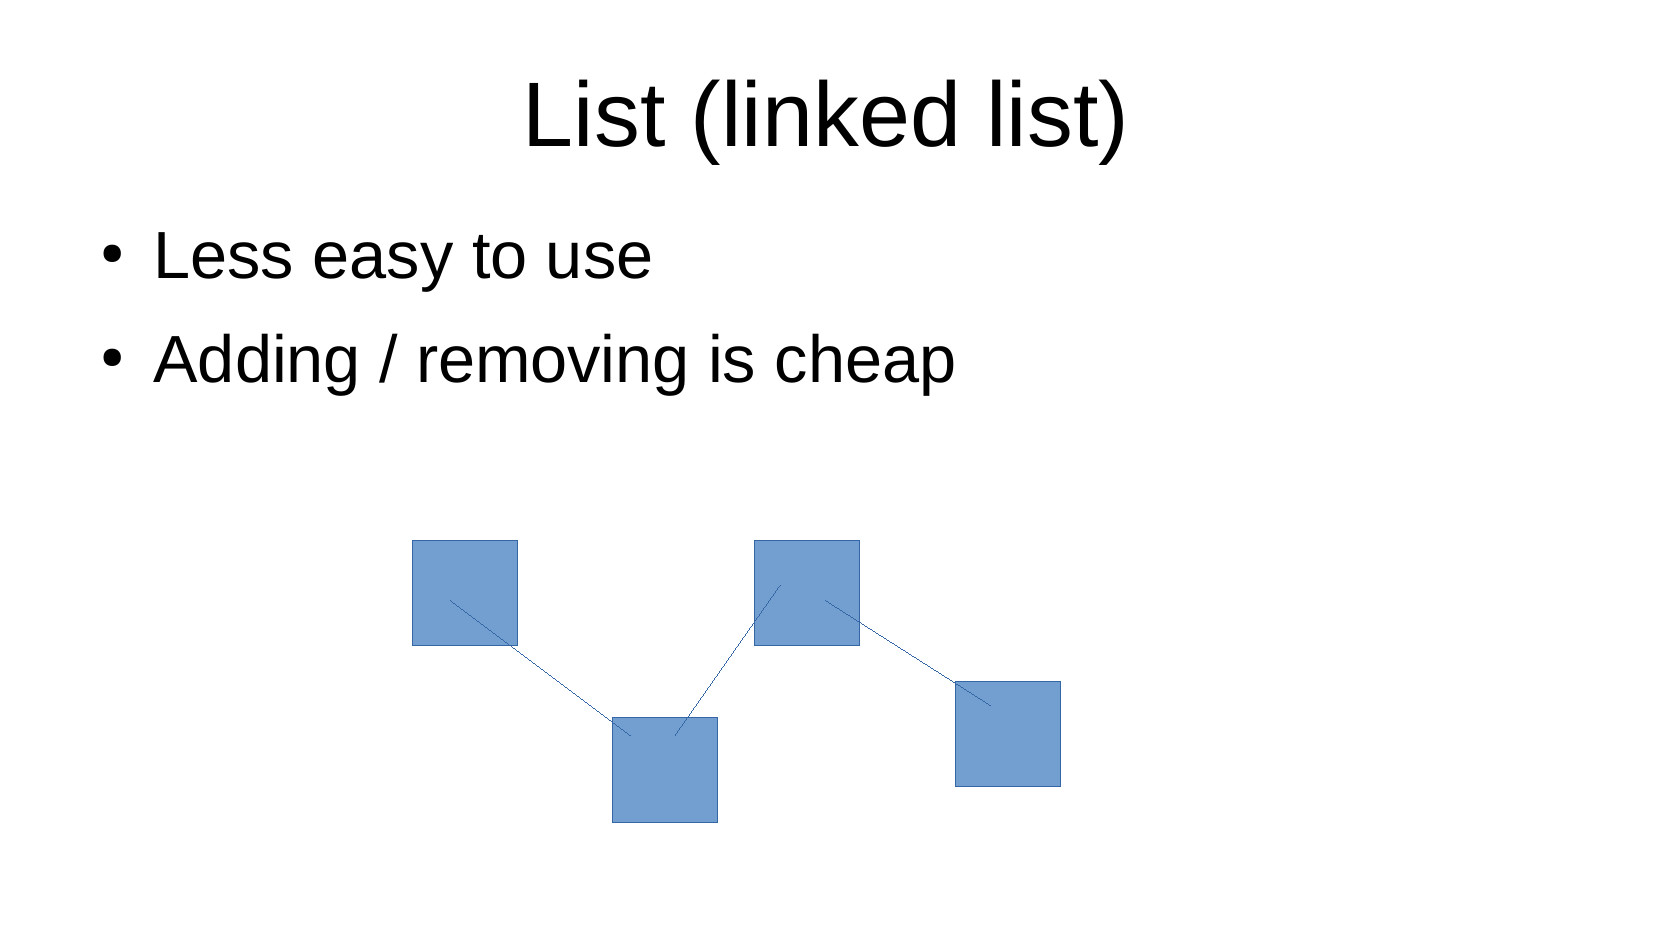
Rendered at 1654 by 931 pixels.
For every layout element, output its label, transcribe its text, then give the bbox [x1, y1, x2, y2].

title List (linked list) [82, 37, 1571, 193]
text_box [412, 540, 518, 646]
text_box [955, 681, 1061, 787]
list Less easy to use Adding / removing is cheap [82, 217, 1571, 758]
text_box [612, 717, 718, 823]
text_box [754, 540, 860, 646]
